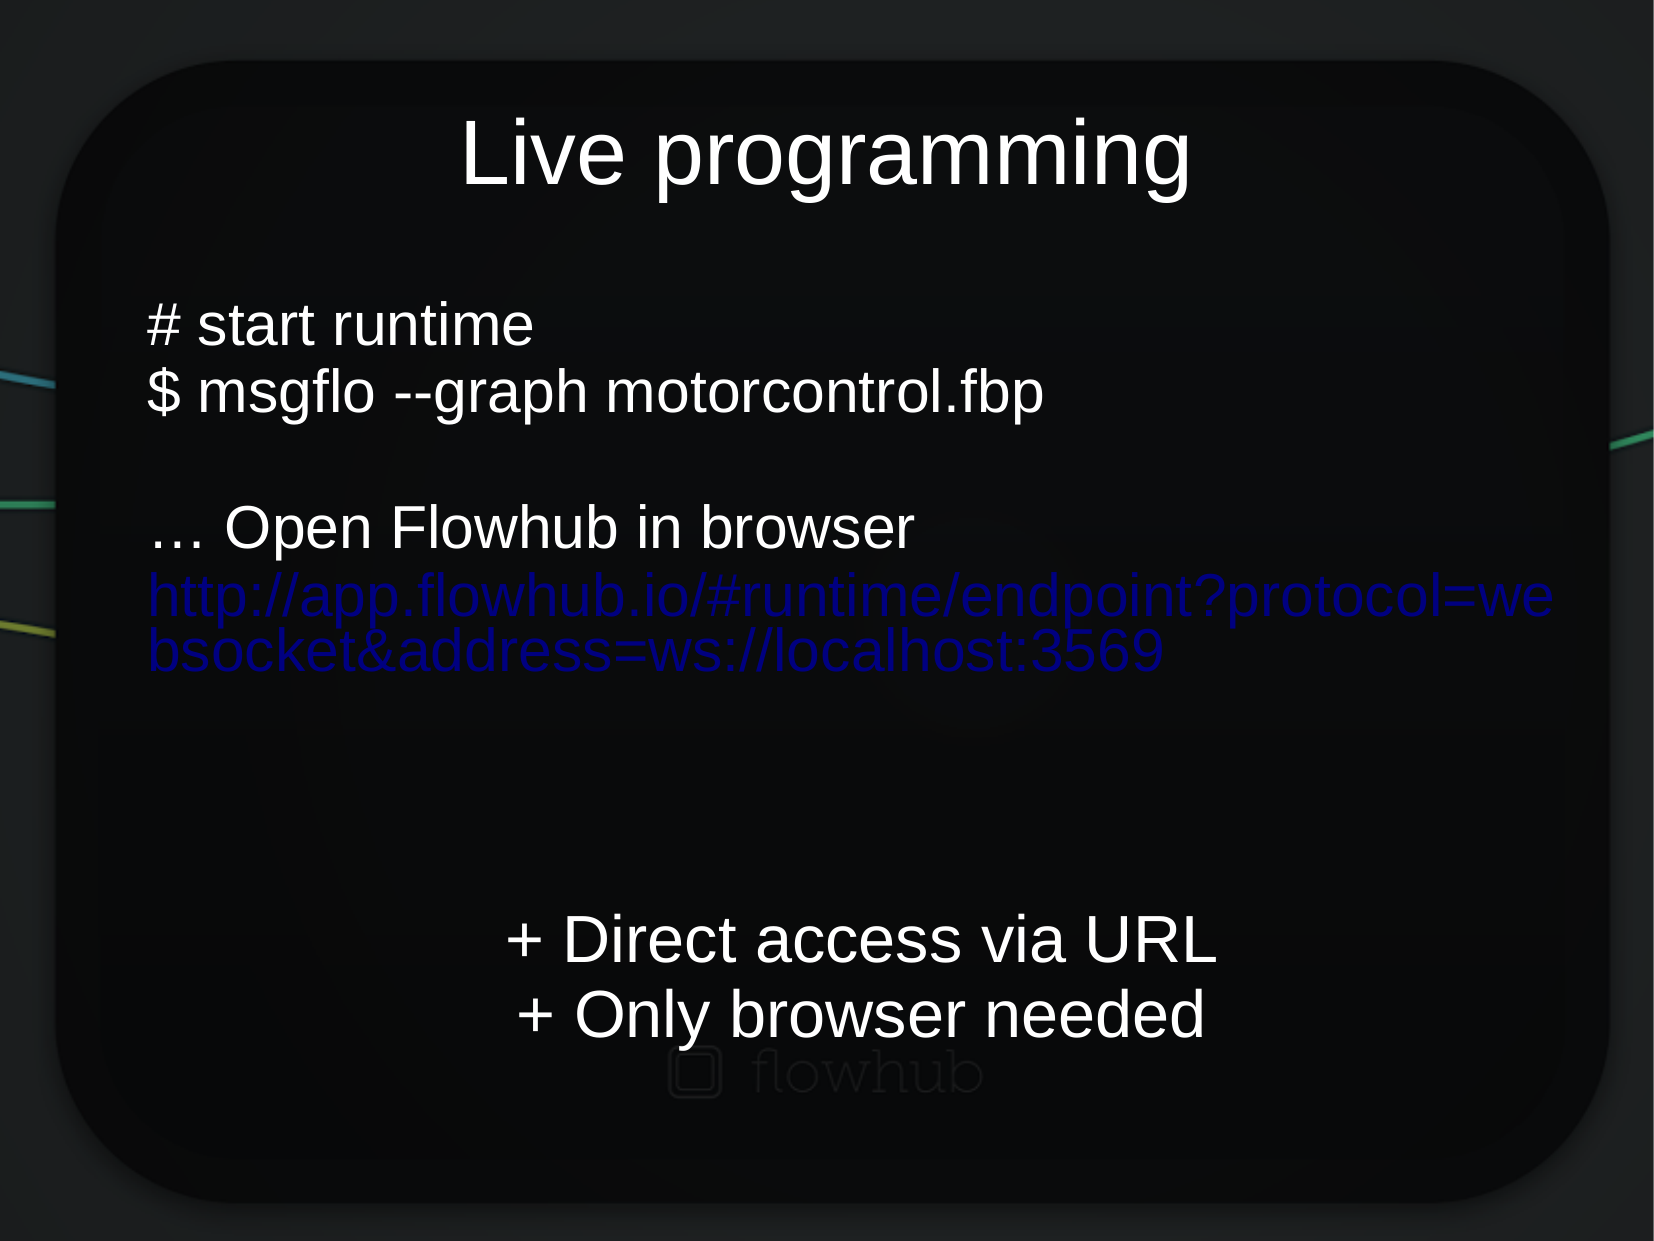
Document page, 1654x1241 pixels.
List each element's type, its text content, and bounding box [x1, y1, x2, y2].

title Live programming [82, 49, 1571, 257]
picture [0, 0, 1654, 1241]
list + Direct access via URL + Only browser needed [82, 902, 1571, 1062]
list # start runtime $ msgflo --graph motorcontrol.fbp … Open Flowhub in browser http://app.flowhub.io/#runtime/endpoint?protocol=websocket&address=ws://localhost:3569 [82, 290, 1571, 766]
